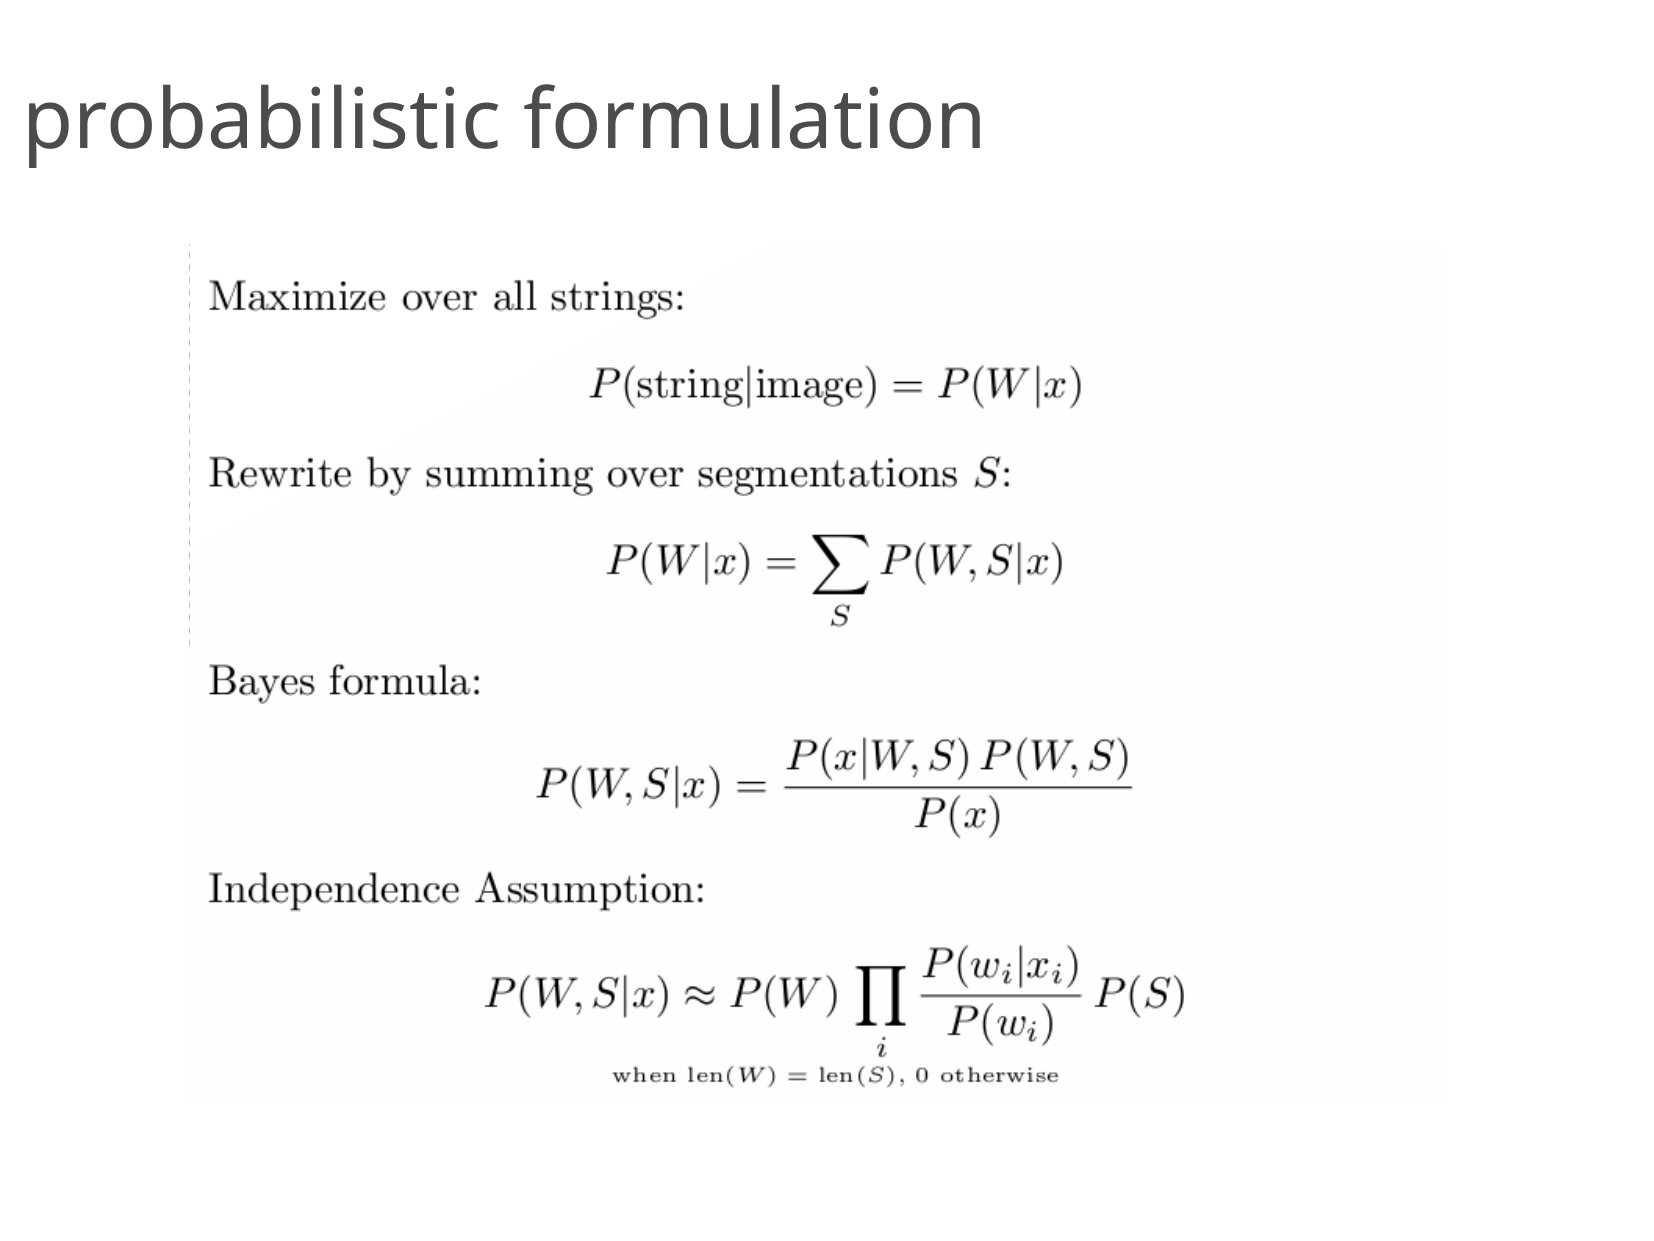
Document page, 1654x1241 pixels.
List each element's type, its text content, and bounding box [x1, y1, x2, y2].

picture [189, 244, 1442, 1104]
title probabilistic formulation [22, 19, 1654, 213]
